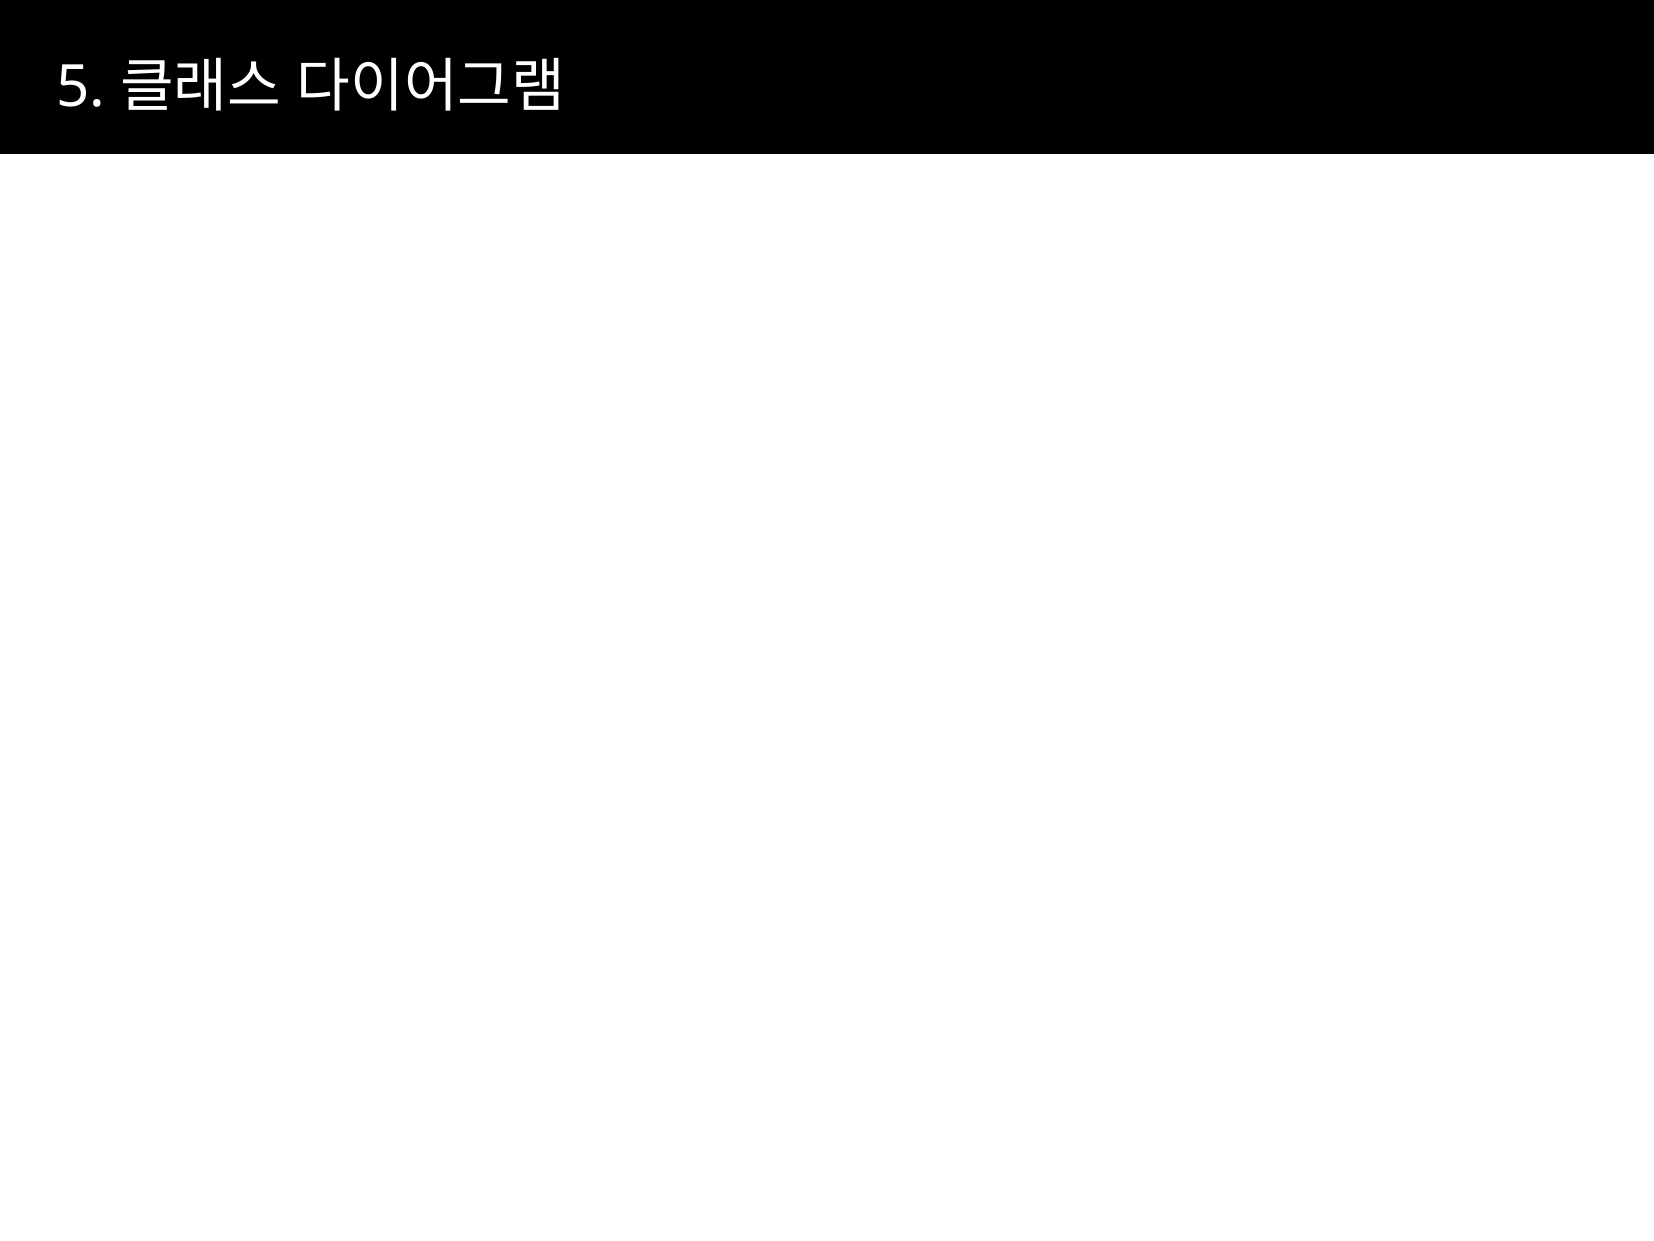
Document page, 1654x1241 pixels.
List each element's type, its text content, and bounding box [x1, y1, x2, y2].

text_box 5. 클래스 다이어그램 [41, 31, 1004, 130]
text_box [0, 0, 1654, 154]
